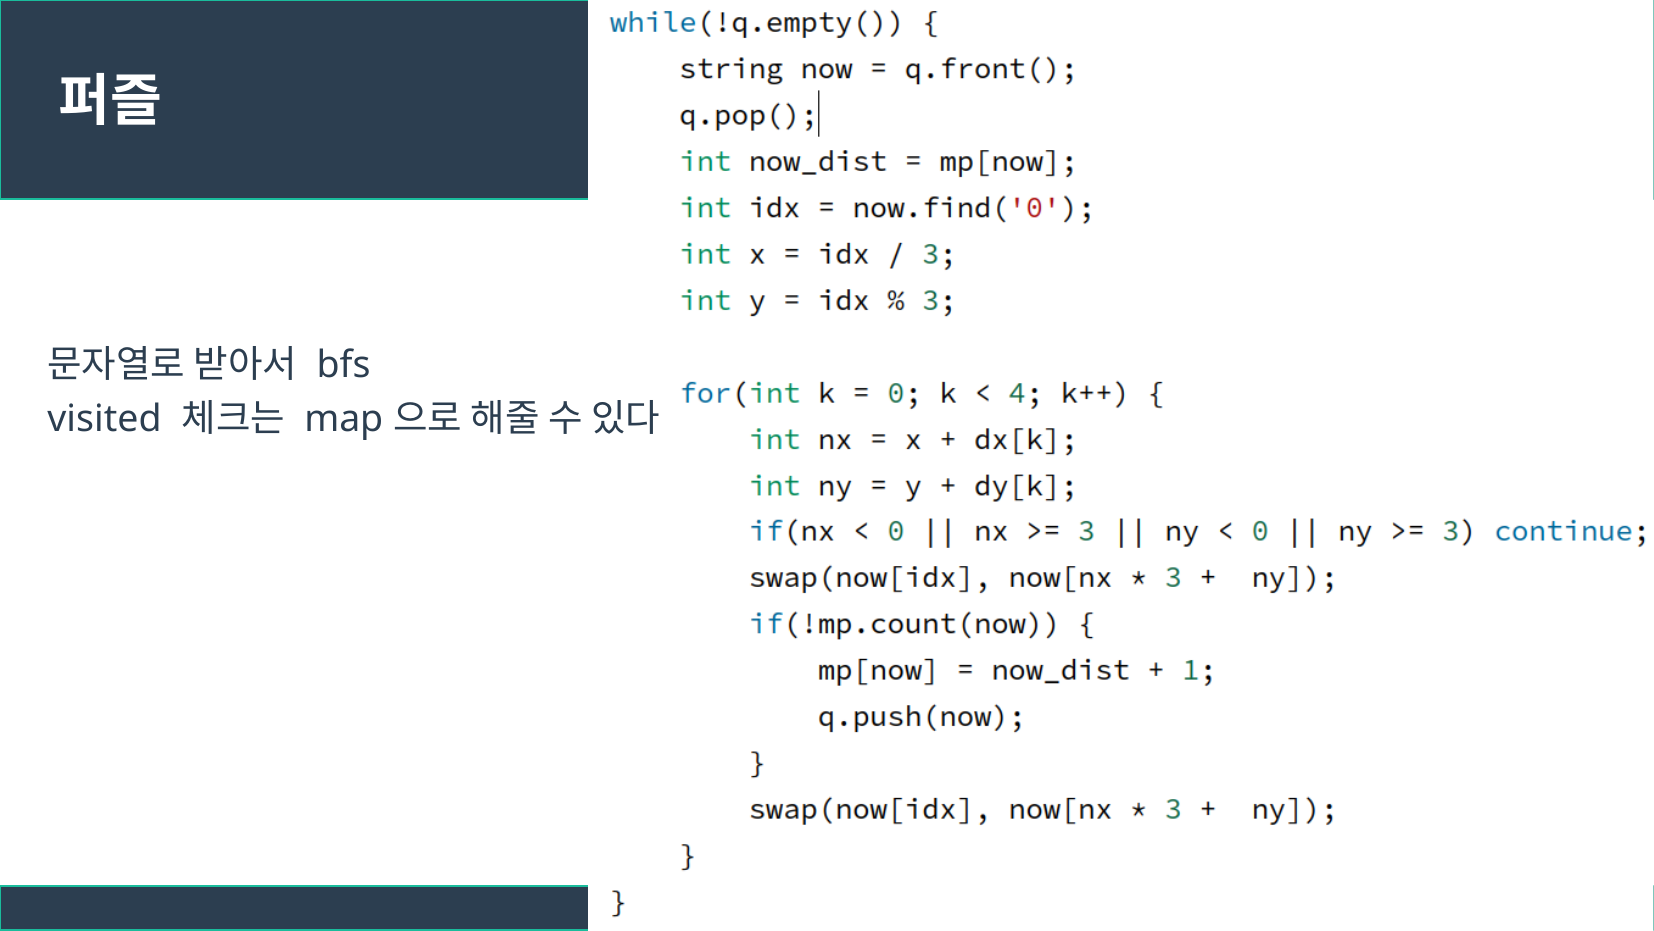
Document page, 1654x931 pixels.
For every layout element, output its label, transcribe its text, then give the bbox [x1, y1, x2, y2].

picture [588, 0, 1654, 931]
text_box 문자열로 받아서 bfs visited 체크는 map으로 해줄 수 있다 [32, 326, 676, 451]
title 퍼즐 [59, 37, 588, 155]
